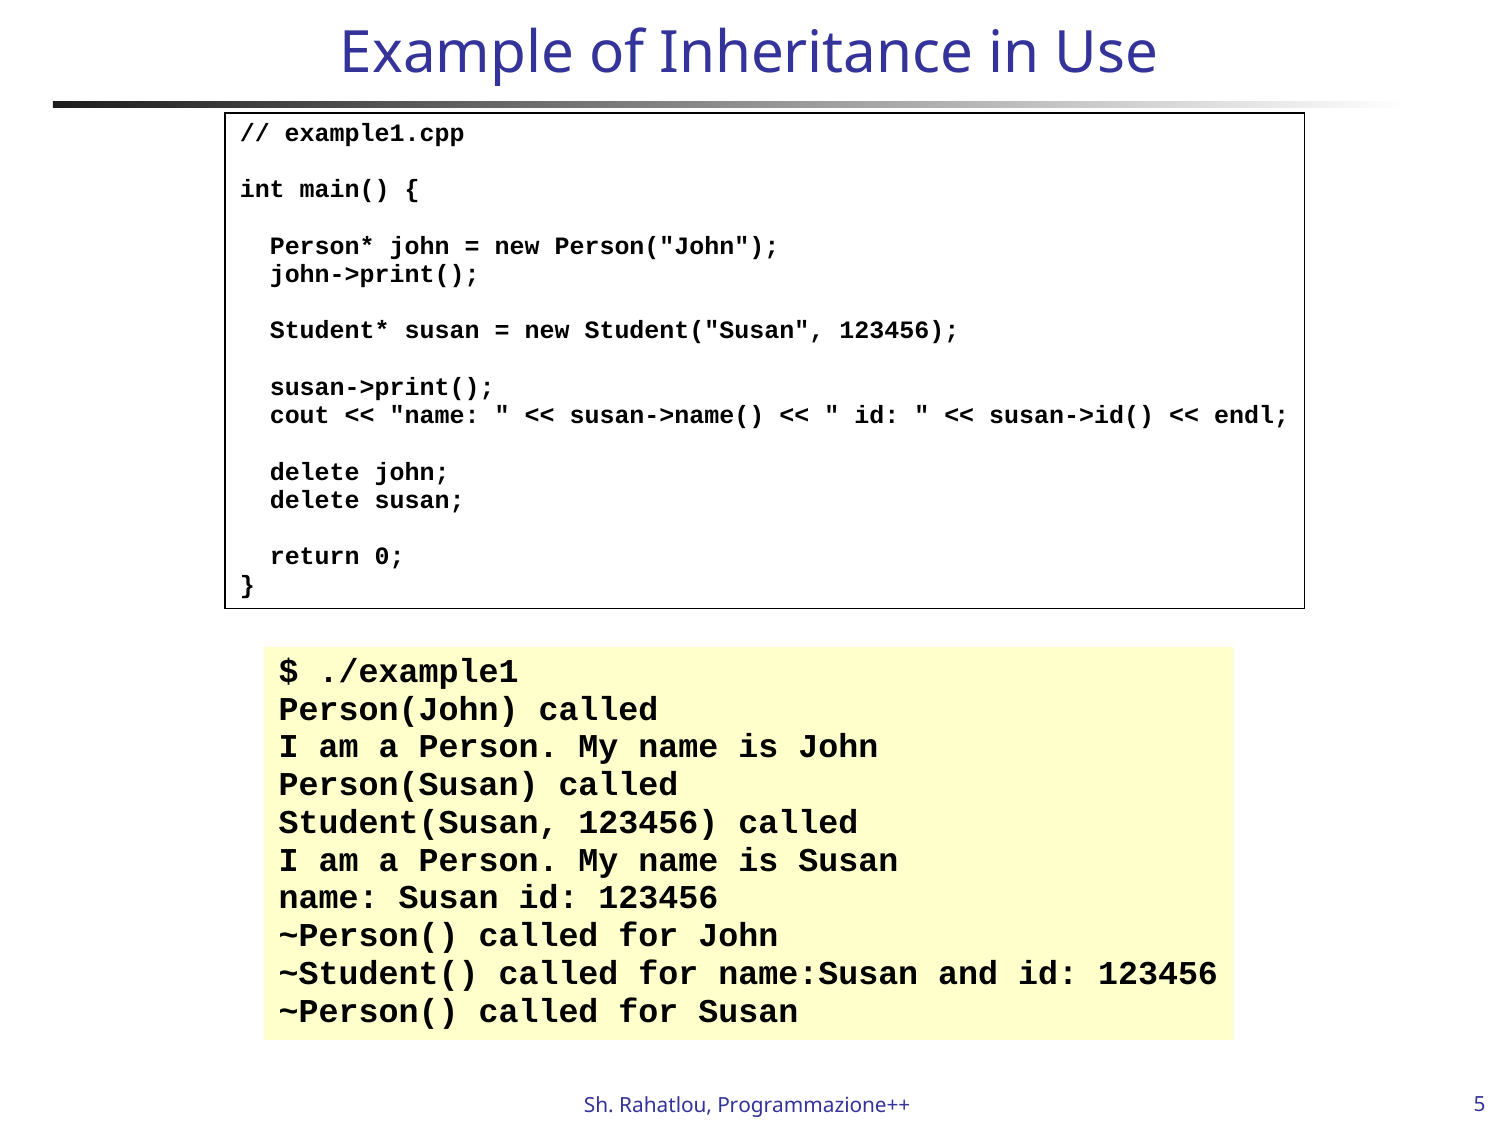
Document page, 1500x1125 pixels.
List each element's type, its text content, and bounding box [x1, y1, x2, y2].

text_box $ ./example1 Person(John) called I am a Person. My name is John Person(Susan) called Student(Susan, 123456) called I am a Person. My name is Susan name: Susan id: 123456 ~Person() called for John ~Student() called for name:Susan and id: 123456 ~Person() called for Susan [263, 647, 1234, 1040]
text_box // example1.cpp int main() { Person* john = new Person("John"); john->print(); Student* susan = new Student("Susan", 123456); susan->print(); cout << "name: " << susan->name() << " id: " << susan->id() << endl; delete john; delete susan; return 0; } [225, 113, 1305, 609]
title Example of Inheritance in Use [86, 2, 1412, 103]
